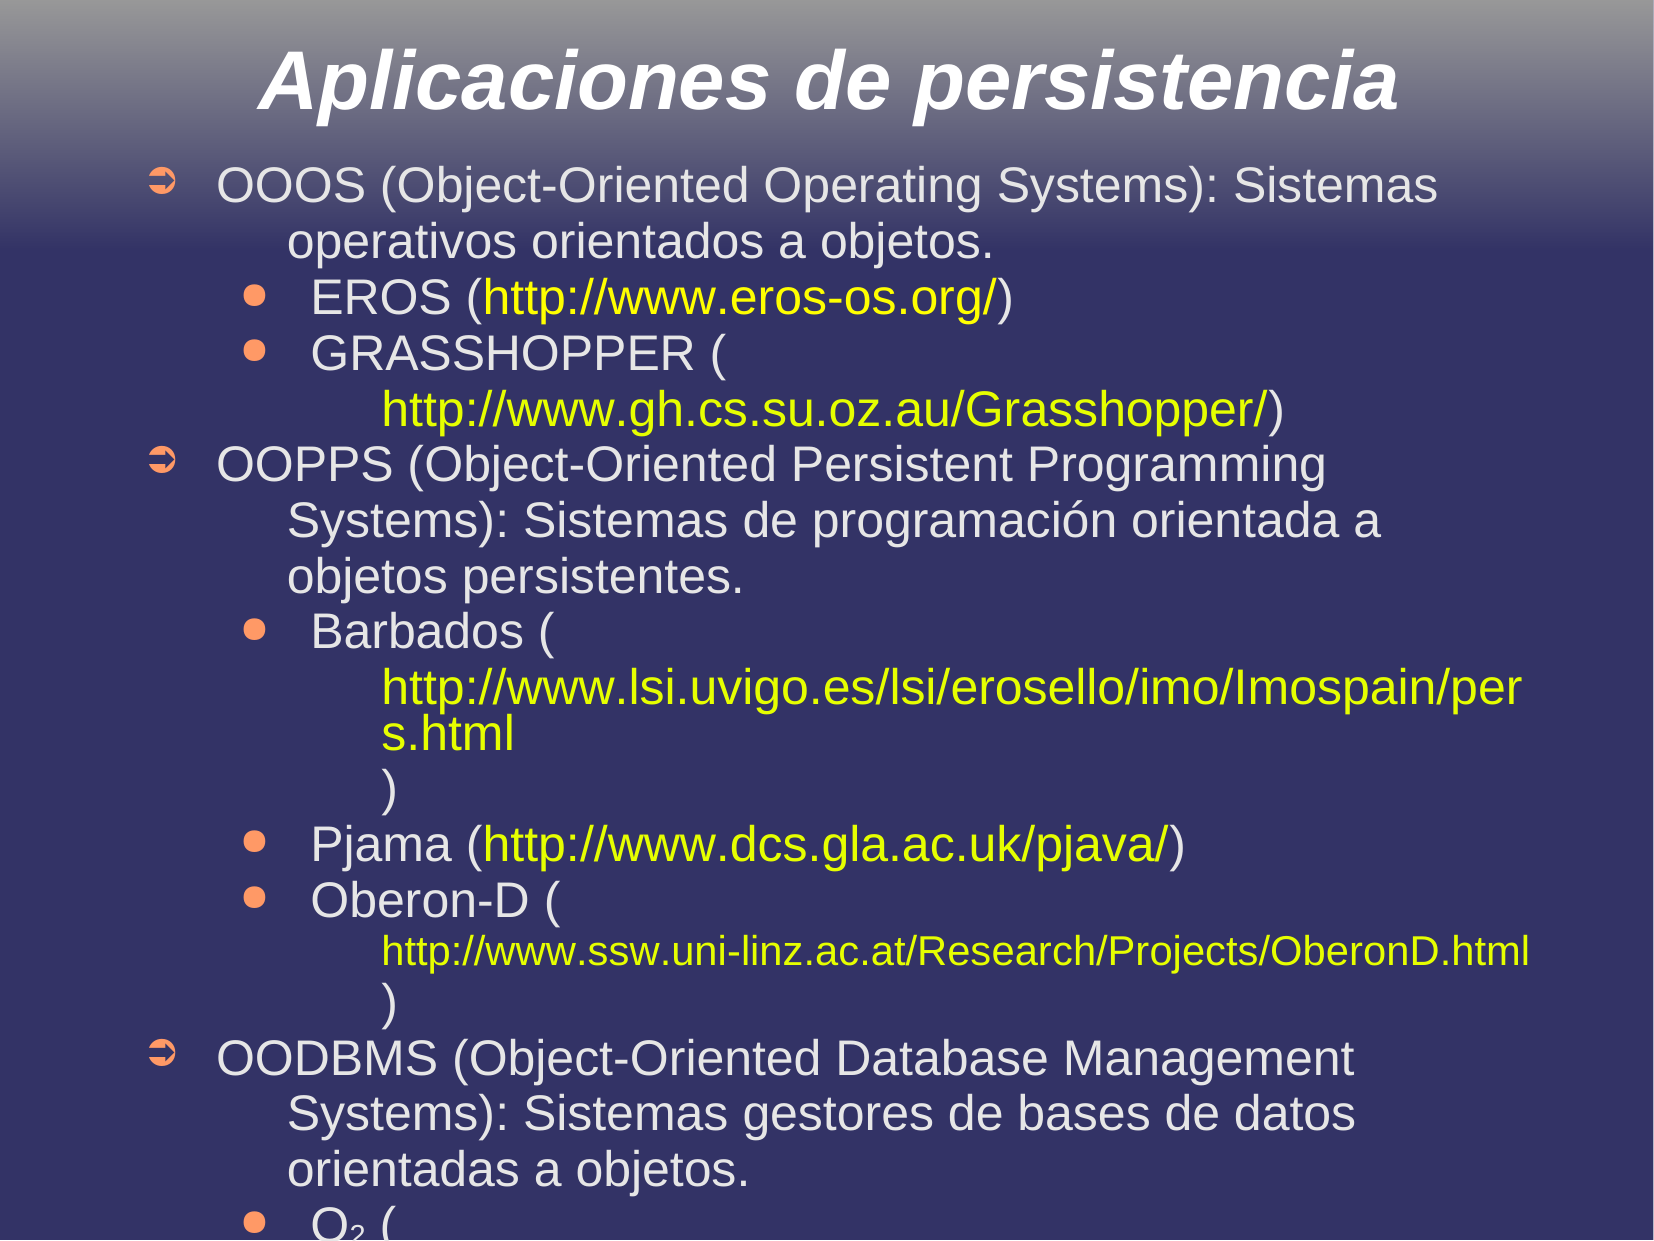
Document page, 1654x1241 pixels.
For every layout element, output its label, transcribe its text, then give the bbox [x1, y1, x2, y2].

list OOOS (Object-Oriented Operating Systems): Sistemas operativos orientados a objetos. EROS (http://www.eros-os.org/) GRASSHOPPER (http://www.gh.cs.su.oz.au/Grasshopper/) OOPPS (Object-Oriented Persistent Programming Systems): Sistemas de programación orientada a objetos persistentes. Barbados (http://www.lsi.uvigo.es/lsi/erosello/imo/Imospain/pers.html) Pjama (http://www.dcs.gla.ac.uk/pjava/) Oberon-D (http://www.ssw.uni-linz.ac.at/Research/Projects/OberonD.html) OODBMS (Object-Oriented Database Management Systems): Sistemas gestores de bases de datos orientadas a objetos. O2 (http://www.dbis.informatik.uni-frankfurt.de/REPORTS/GOODSTEP/goodstep.html) [121, 157, 1534, 1131]
title Aplicaciones de persistencia [123, 0, 1536, 162]
